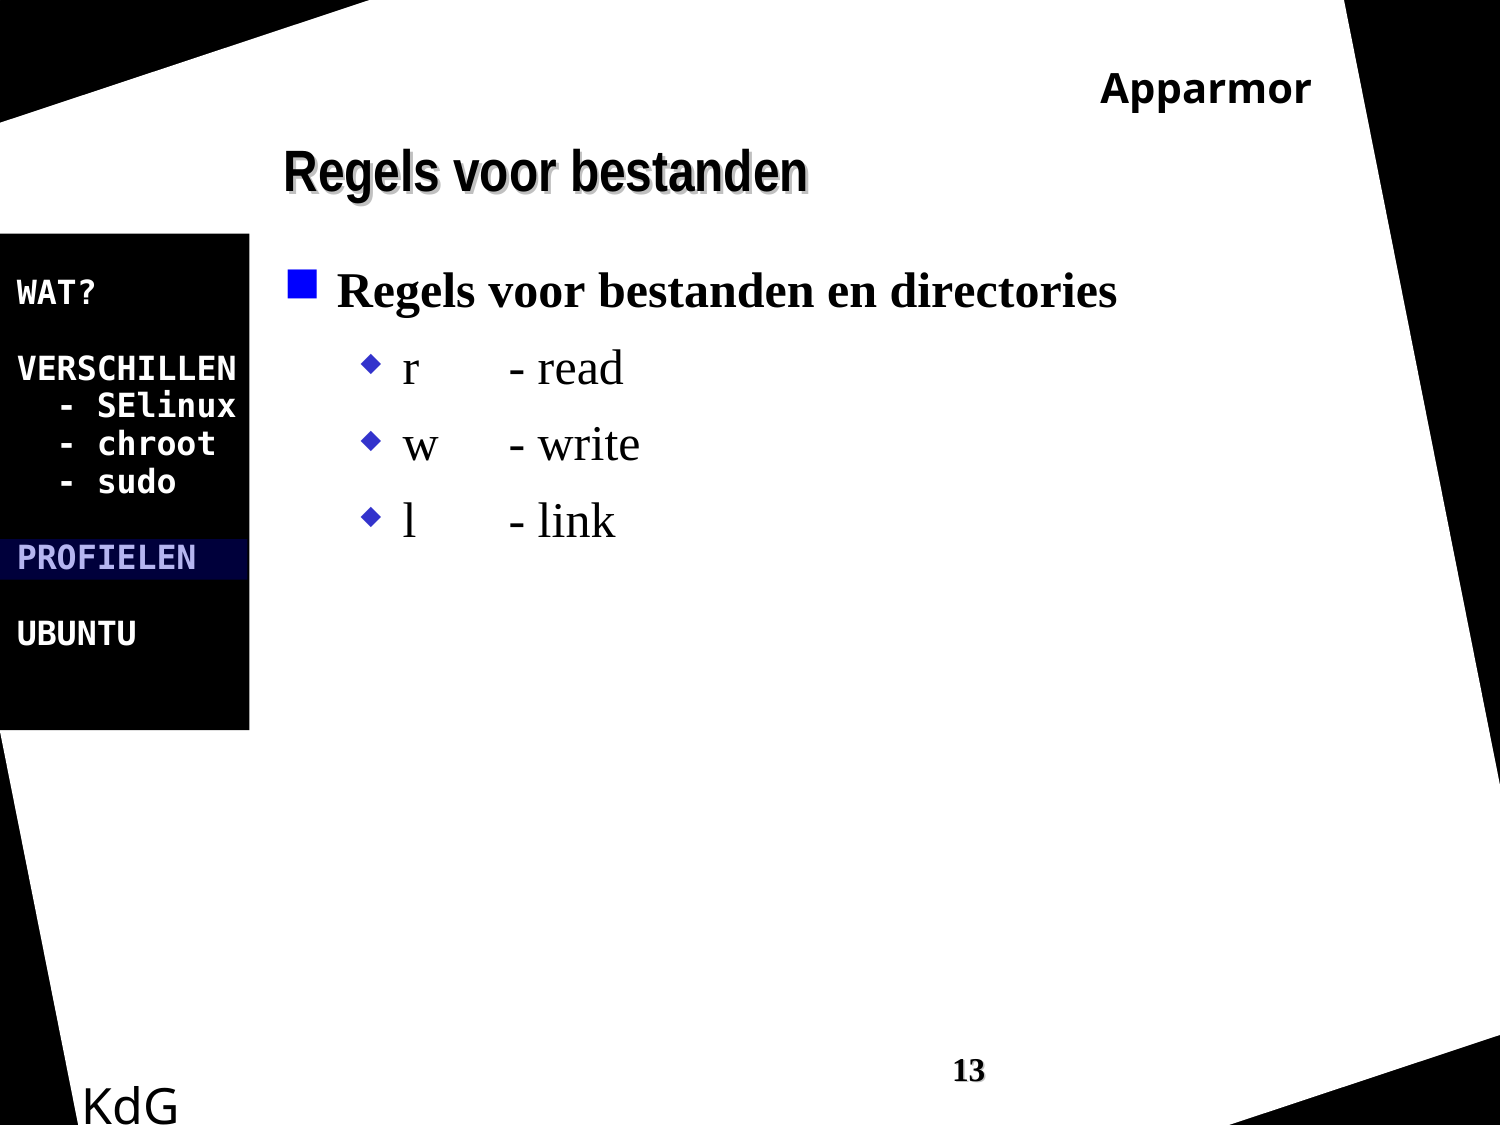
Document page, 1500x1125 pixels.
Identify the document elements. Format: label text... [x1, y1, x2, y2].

list Regels voor bestanden en directories r - read w - write l - link [268, 246, 1468, 991]
text_box [0, 539, 248, 580]
title Regels voor bestanden [268, 41, 1415, 246]
